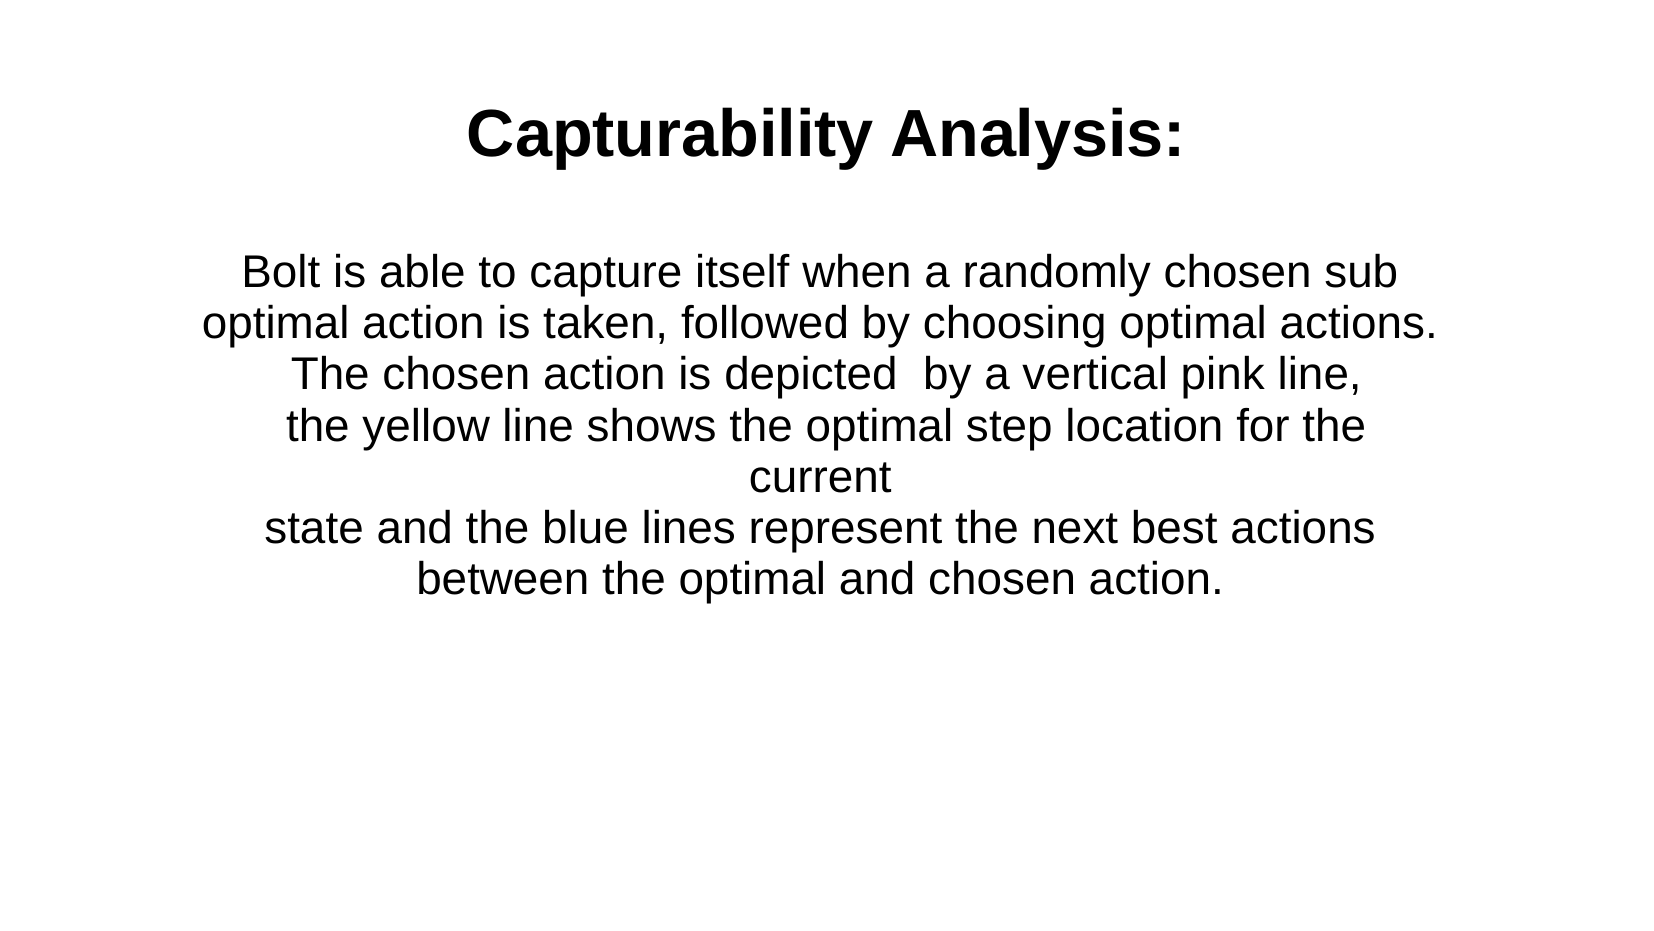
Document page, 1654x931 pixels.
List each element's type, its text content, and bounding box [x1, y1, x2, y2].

subtitle Capturability Analysis: Bolt is able to capture itself when a randomly chosen sub optimal action is taken, followed by choosing optimal actions. The chosen action is depicted by a vertical pink line, the yellow line shows the optimal step location for the current state and the blue lines represent the next best actions between the optimal and chosen action. [82, 37, 1571, 757]
